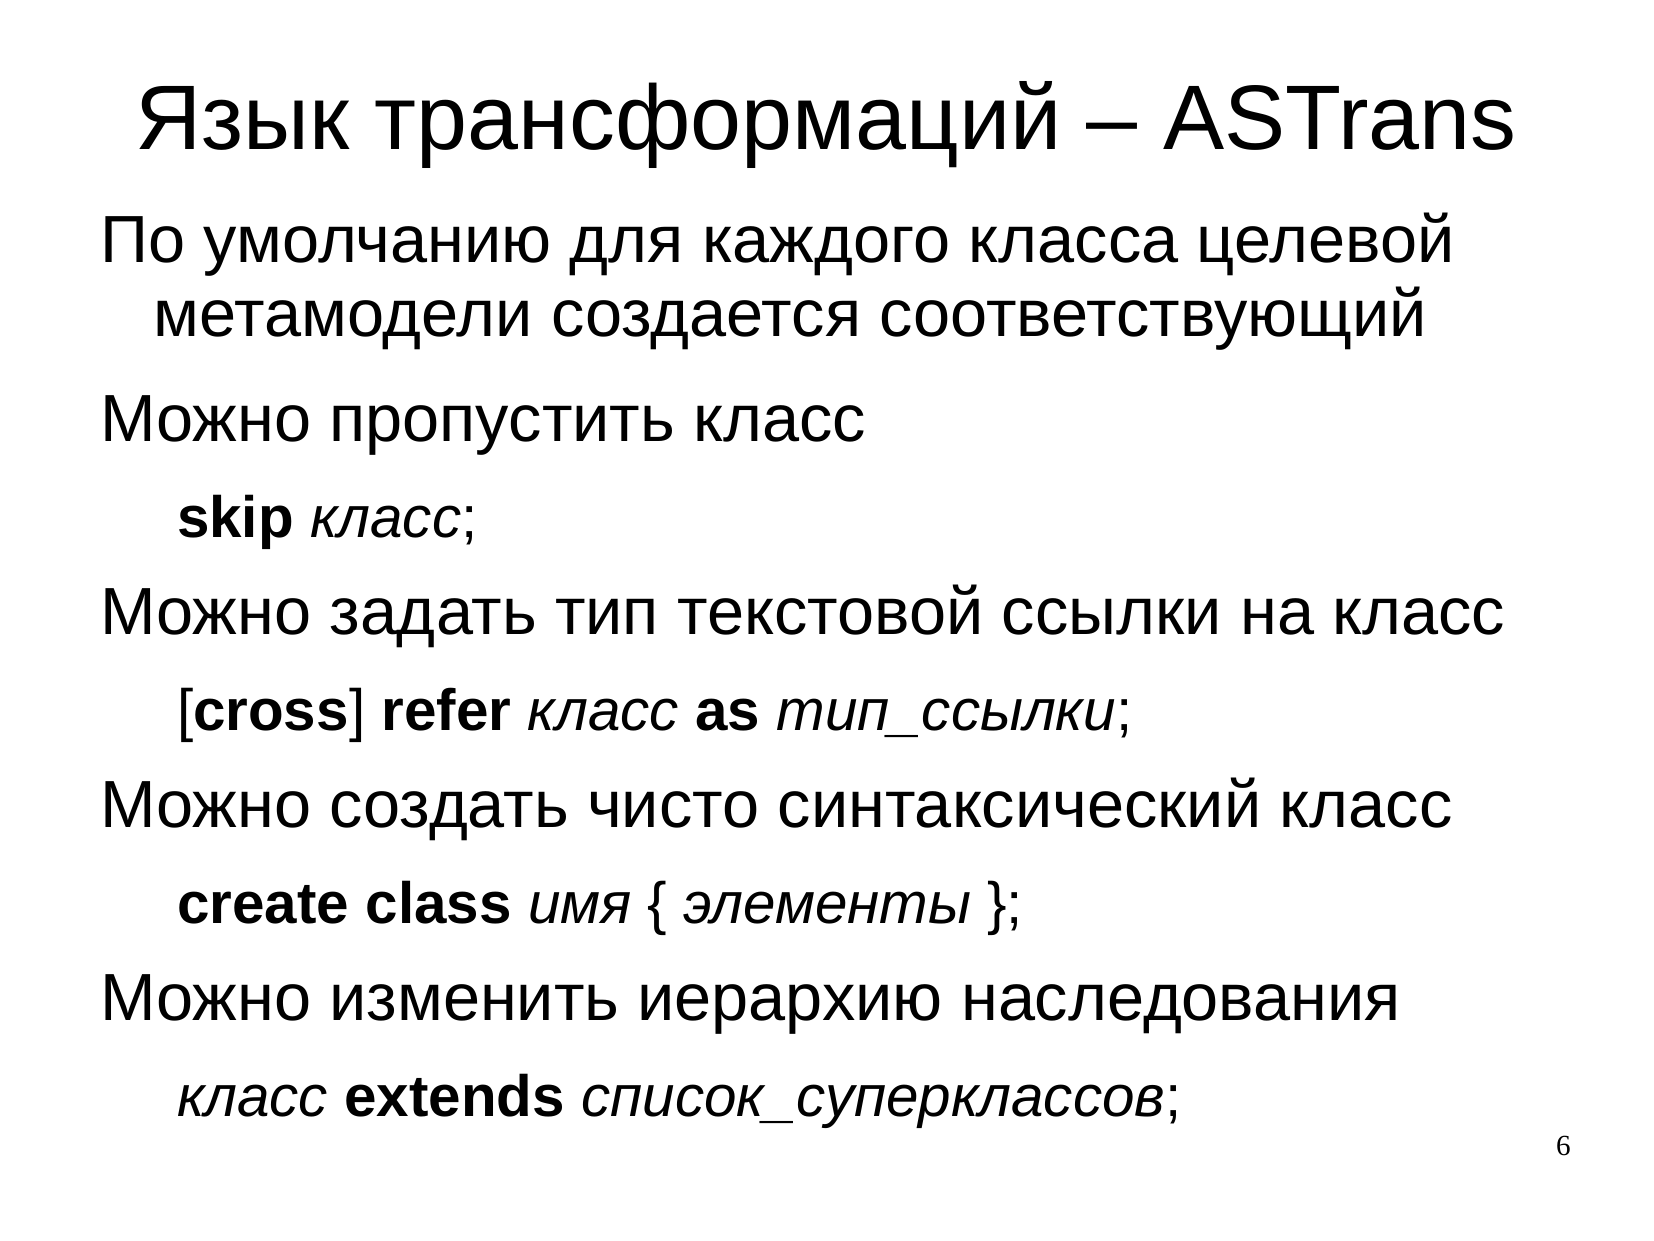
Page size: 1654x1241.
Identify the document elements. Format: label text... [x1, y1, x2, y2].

title Язык трансформаций – ASTrans [82, 21, 1571, 201]
list По умолчанию для каждого класса целевой метамодели создается соответствующий Можно пропустить класс skip класс; Можно задать тип текстовой ссылки на класс [cross] refer класс as тип_ссылки; Можно создать чисто синтаксический класс create class имя { элементы }; Можно изменить иерархию наследования класс extends список_суперклассов; [82, 201, 1571, 1135]
